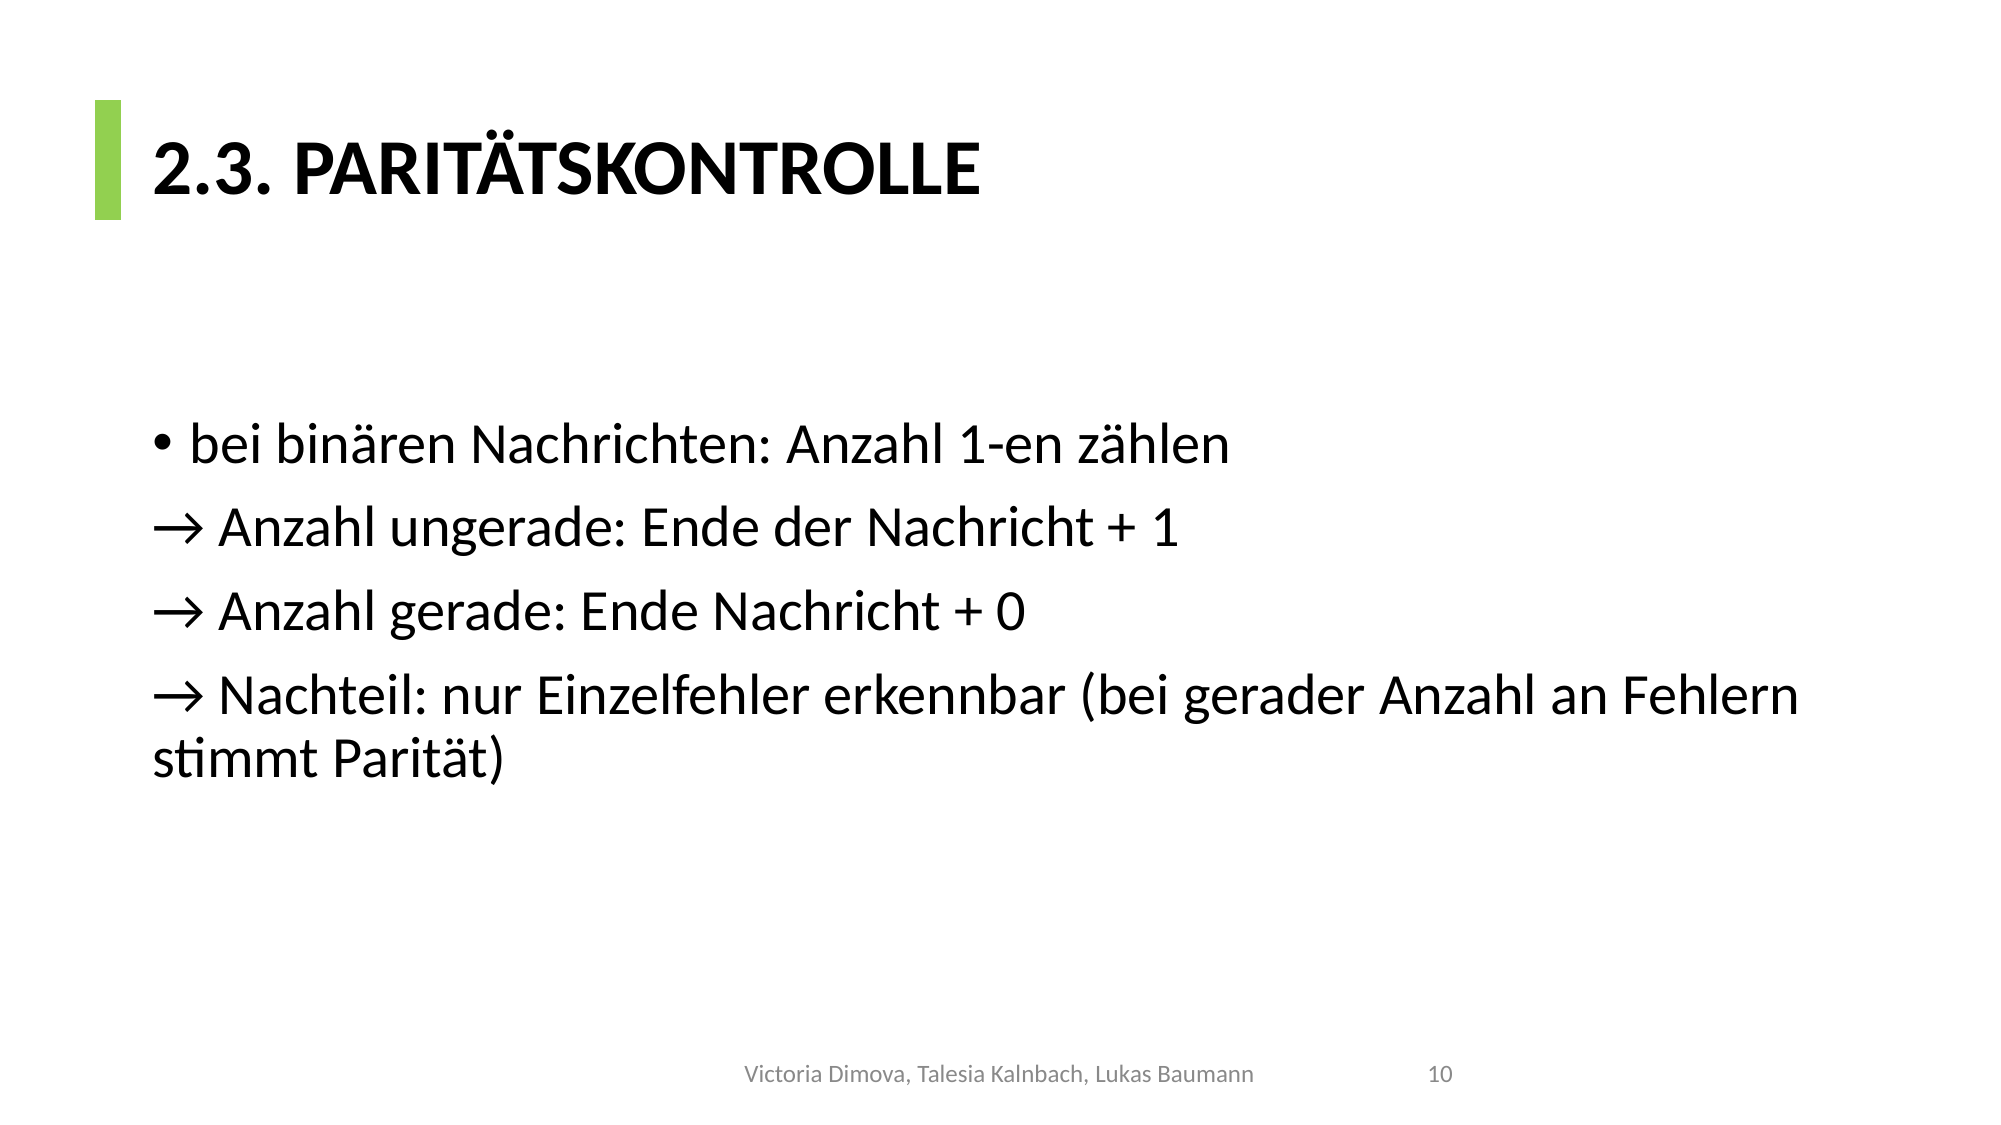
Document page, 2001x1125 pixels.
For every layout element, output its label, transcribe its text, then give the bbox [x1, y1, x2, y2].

text_box 10 [1412, 1042, 1863, 1103]
text_box [96, 101, 120, 219]
text_box Victoria Dimova, Talesia Kalnbach, Lukas Baumann [662, 1042, 1338, 1103]
title 2.3. PARITÄTSKONTROLLE [137, 59, 1863, 278]
list bei binären Nachrichten: Anzahl 1-en zählen → Anzahl ungerade: Ende der Nachricht + 1 → Anzahl gerade: Ende Nachricht + 0 → Nachteil: nur Einzelfehler erkennbar (bei gerader Anzahl an Fehlern stimmt Parität) [137, 405, 1936, 915]
